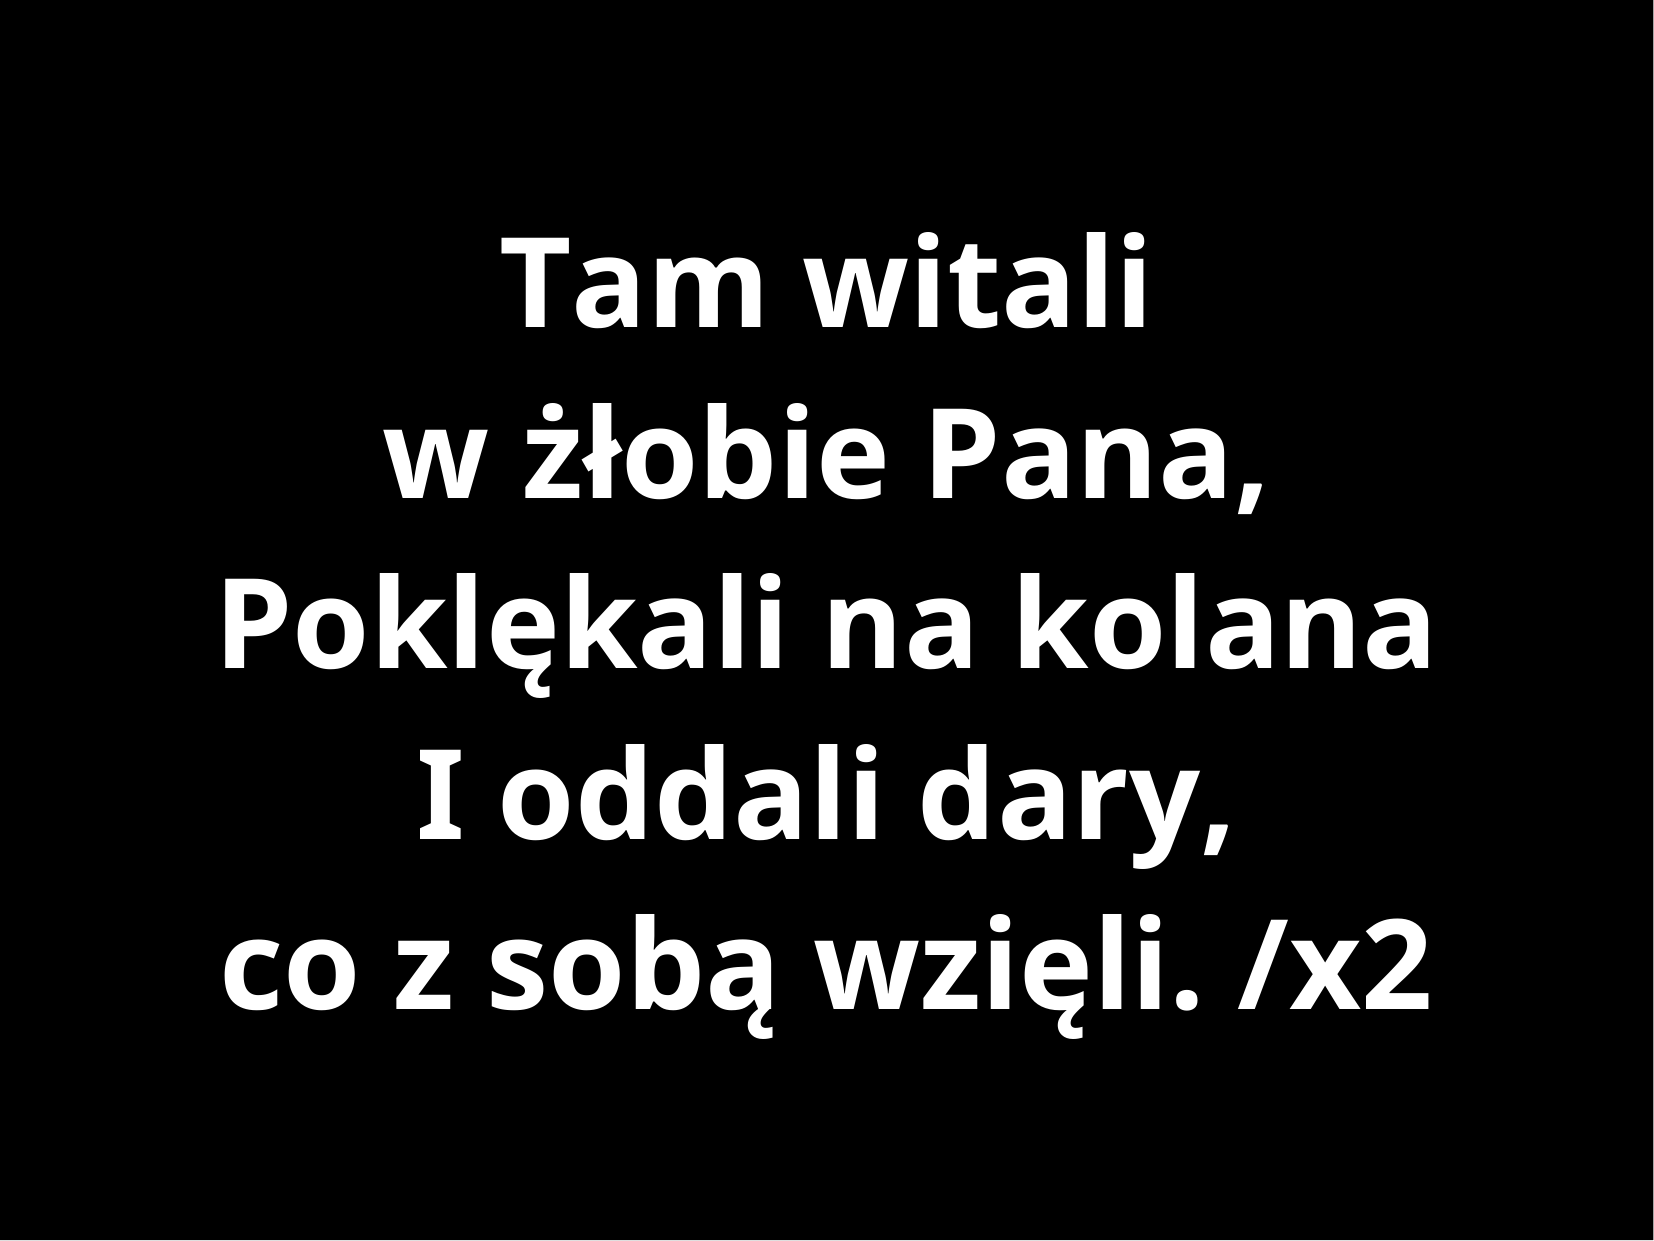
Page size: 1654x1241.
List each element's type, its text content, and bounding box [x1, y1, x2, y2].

title Tam witali w żłobie Pana, Poklękali na kolana I oddali dary, co z sobą wzięli. /x2 [0, 0, 1654, 1241]
